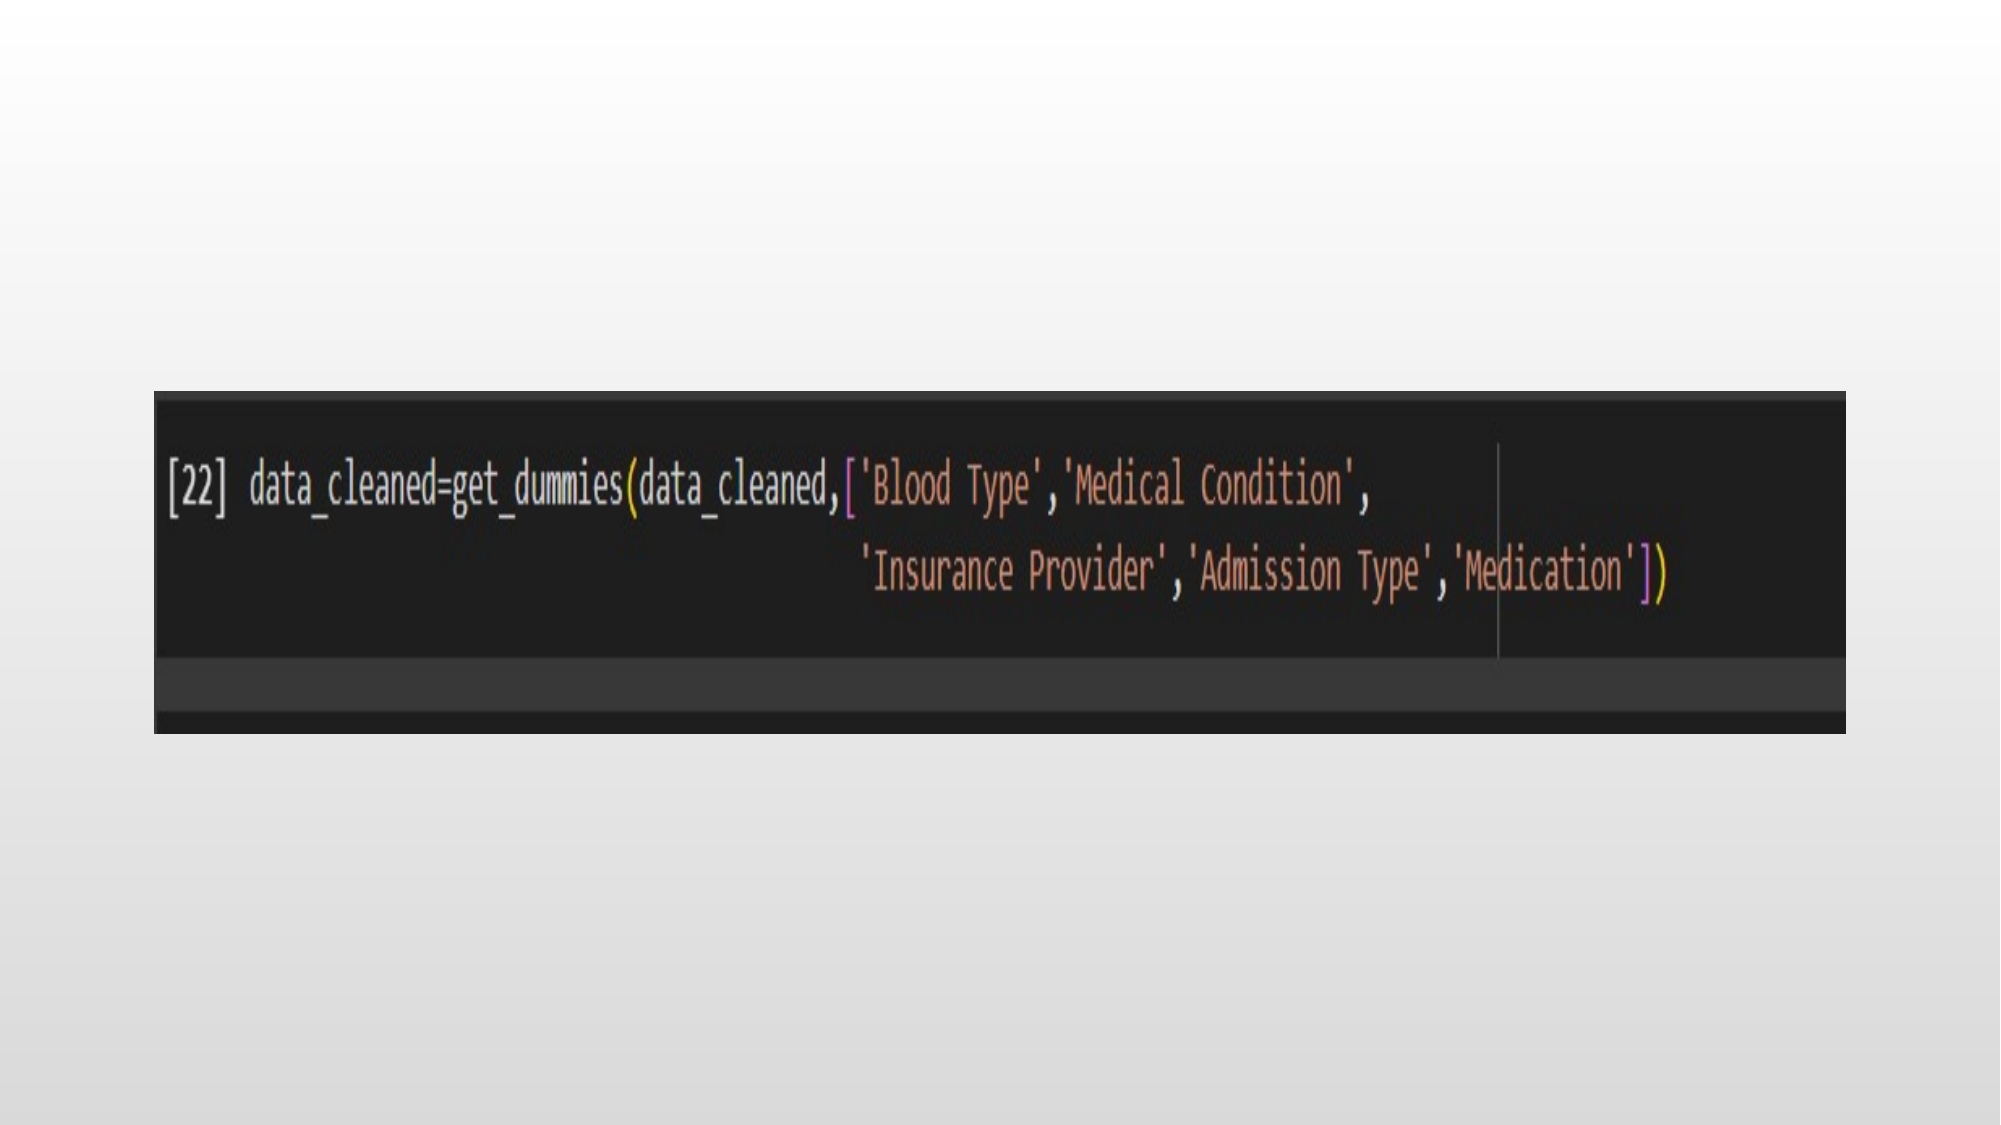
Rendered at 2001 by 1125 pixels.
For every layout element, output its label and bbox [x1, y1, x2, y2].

picture [154, 391, 1846, 734]
